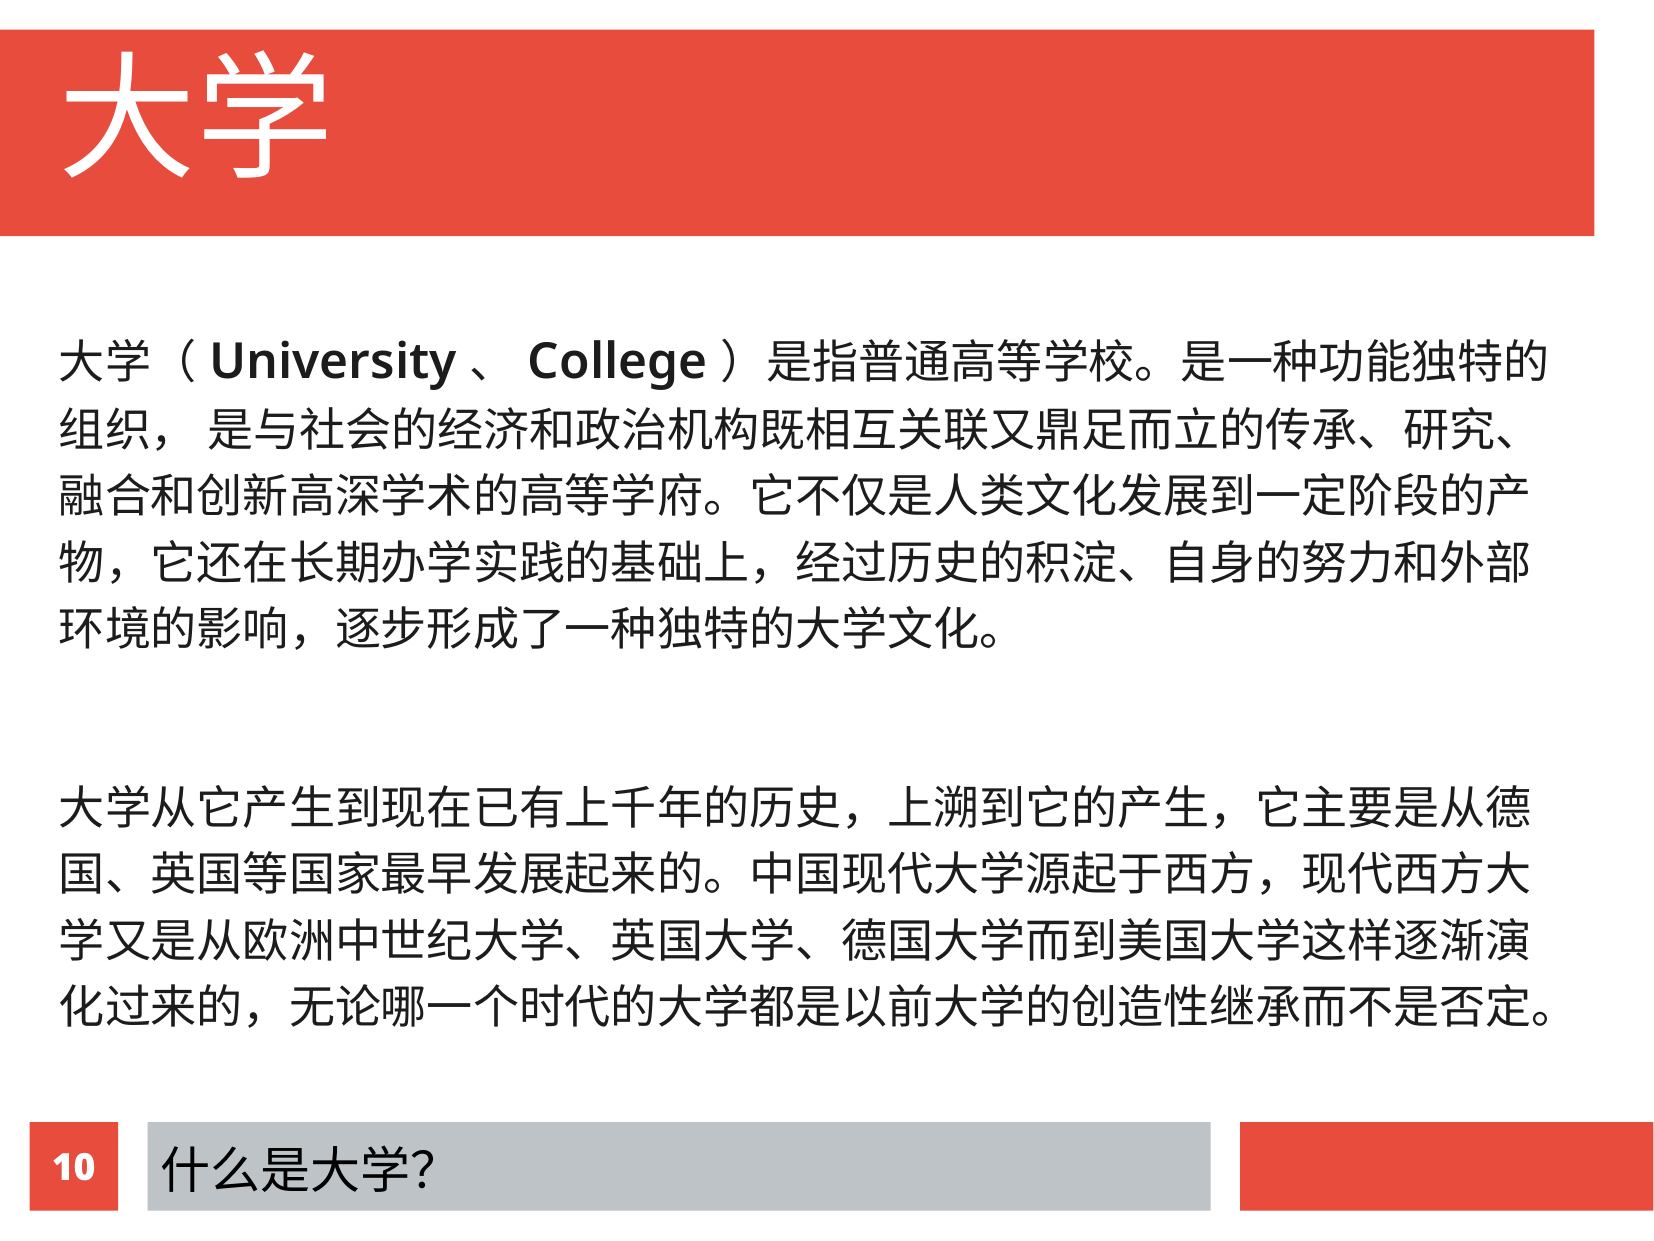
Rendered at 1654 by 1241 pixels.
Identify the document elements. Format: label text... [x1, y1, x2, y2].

list 大学（University、College）是指普通高等学校。是一种功能独特的组织， 是与社会的经济和政治机构既相互关联又鼎足而立的传承、研究、融合和创新高深学术的高等学府。它不仅是人类文化发展到一定阶段的产物，它还在长期办学实践的基础上，经过历史的积淀、自身的努力和外部环境的影响，逐步形成了一种独特的大学文化。 大学从它产生到现在已有上千年的历史，上溯到它的产生，它主要是从德国、英国等国家最早发展起来的。中国现代大学源起于西方，现代西方大学又是从欧洲中世纪大学、英国大学、德国大学而到美国大学这样逐渐演化过来的，无论哪一个时代的大学都是以前大学的创造性继承而不是否定。 [59, 324, 1565, 1093]
text_box 什么是大学？ [145, 1108, 497, 1224]
title 大学 [59, 59, 1595, 207]
